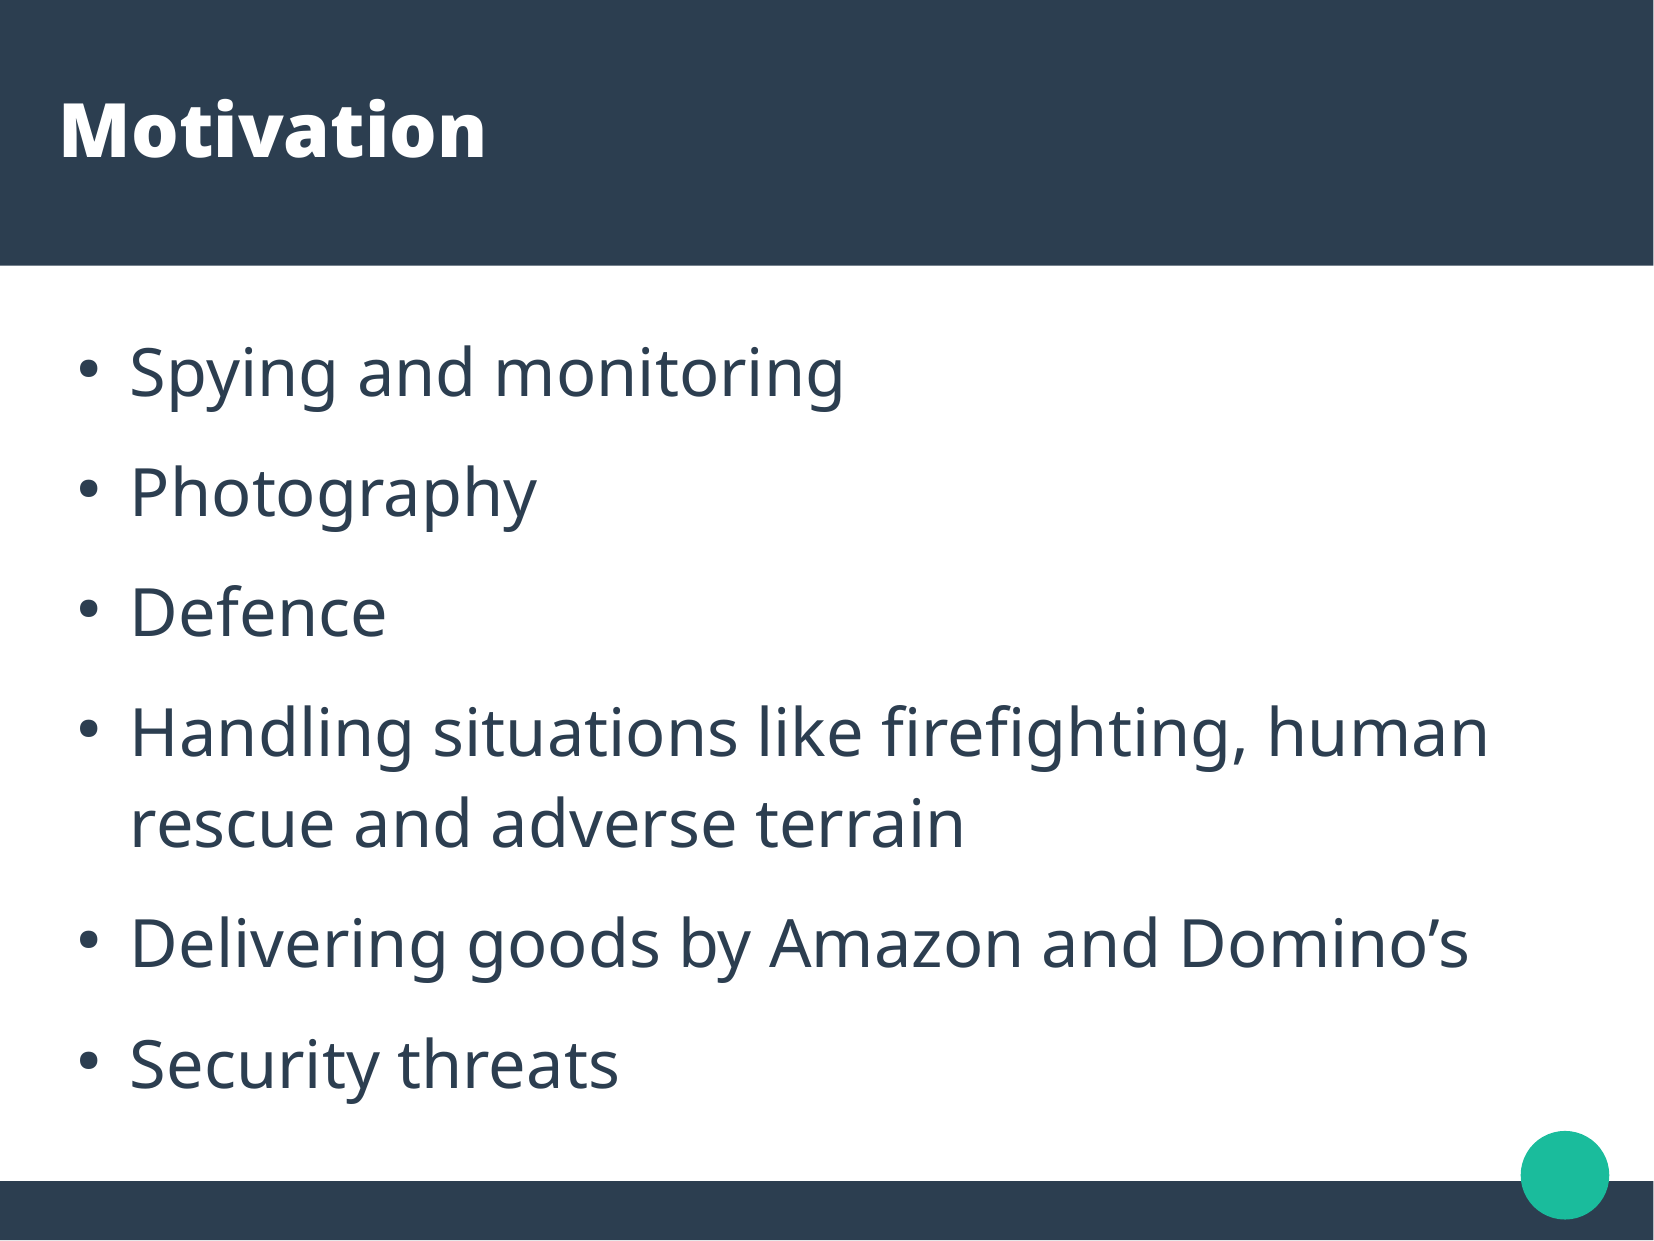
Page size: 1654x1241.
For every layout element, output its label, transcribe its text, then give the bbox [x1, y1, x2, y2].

list Spying and monitoring Photography Defence Handling situations like firefighting, human rescue and adverse terrain Delivering goods by Amazon and Domino’s Security threats [59, 324, 1595, 1152]
title Motivation [59, 49, 1595, 207]
